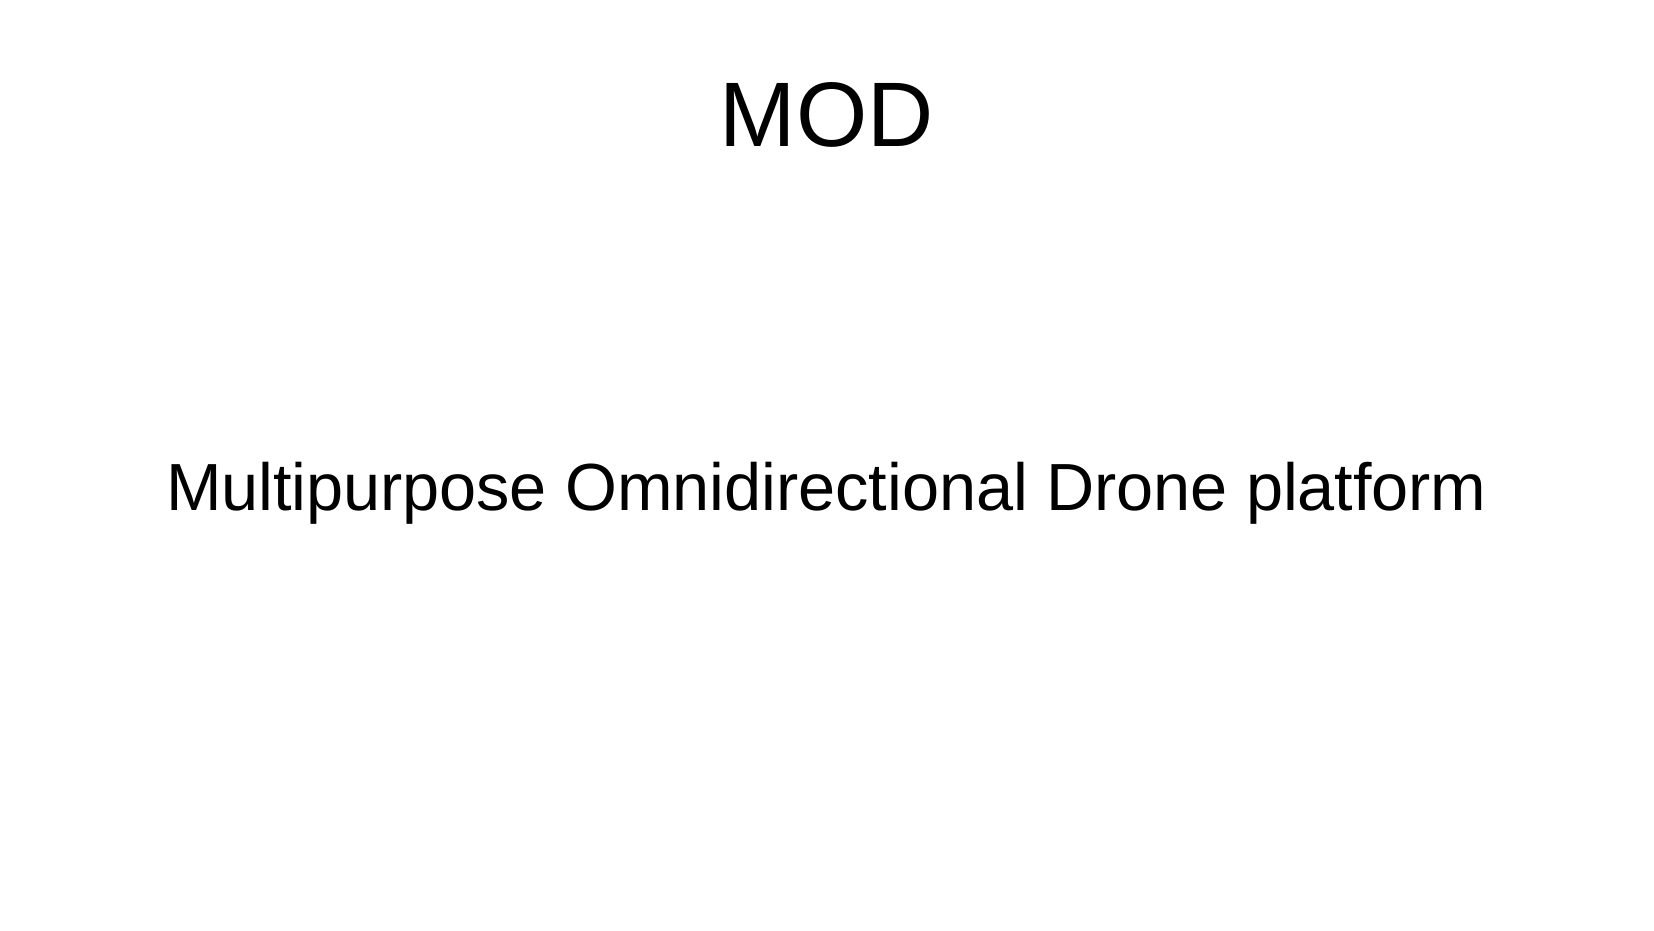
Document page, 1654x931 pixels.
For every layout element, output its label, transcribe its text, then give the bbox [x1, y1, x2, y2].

subtitle Multipurpose Omnidirectional Drone platform [82, 217, 1571, 758]
title MOD [82, 37, 1571, 193]
